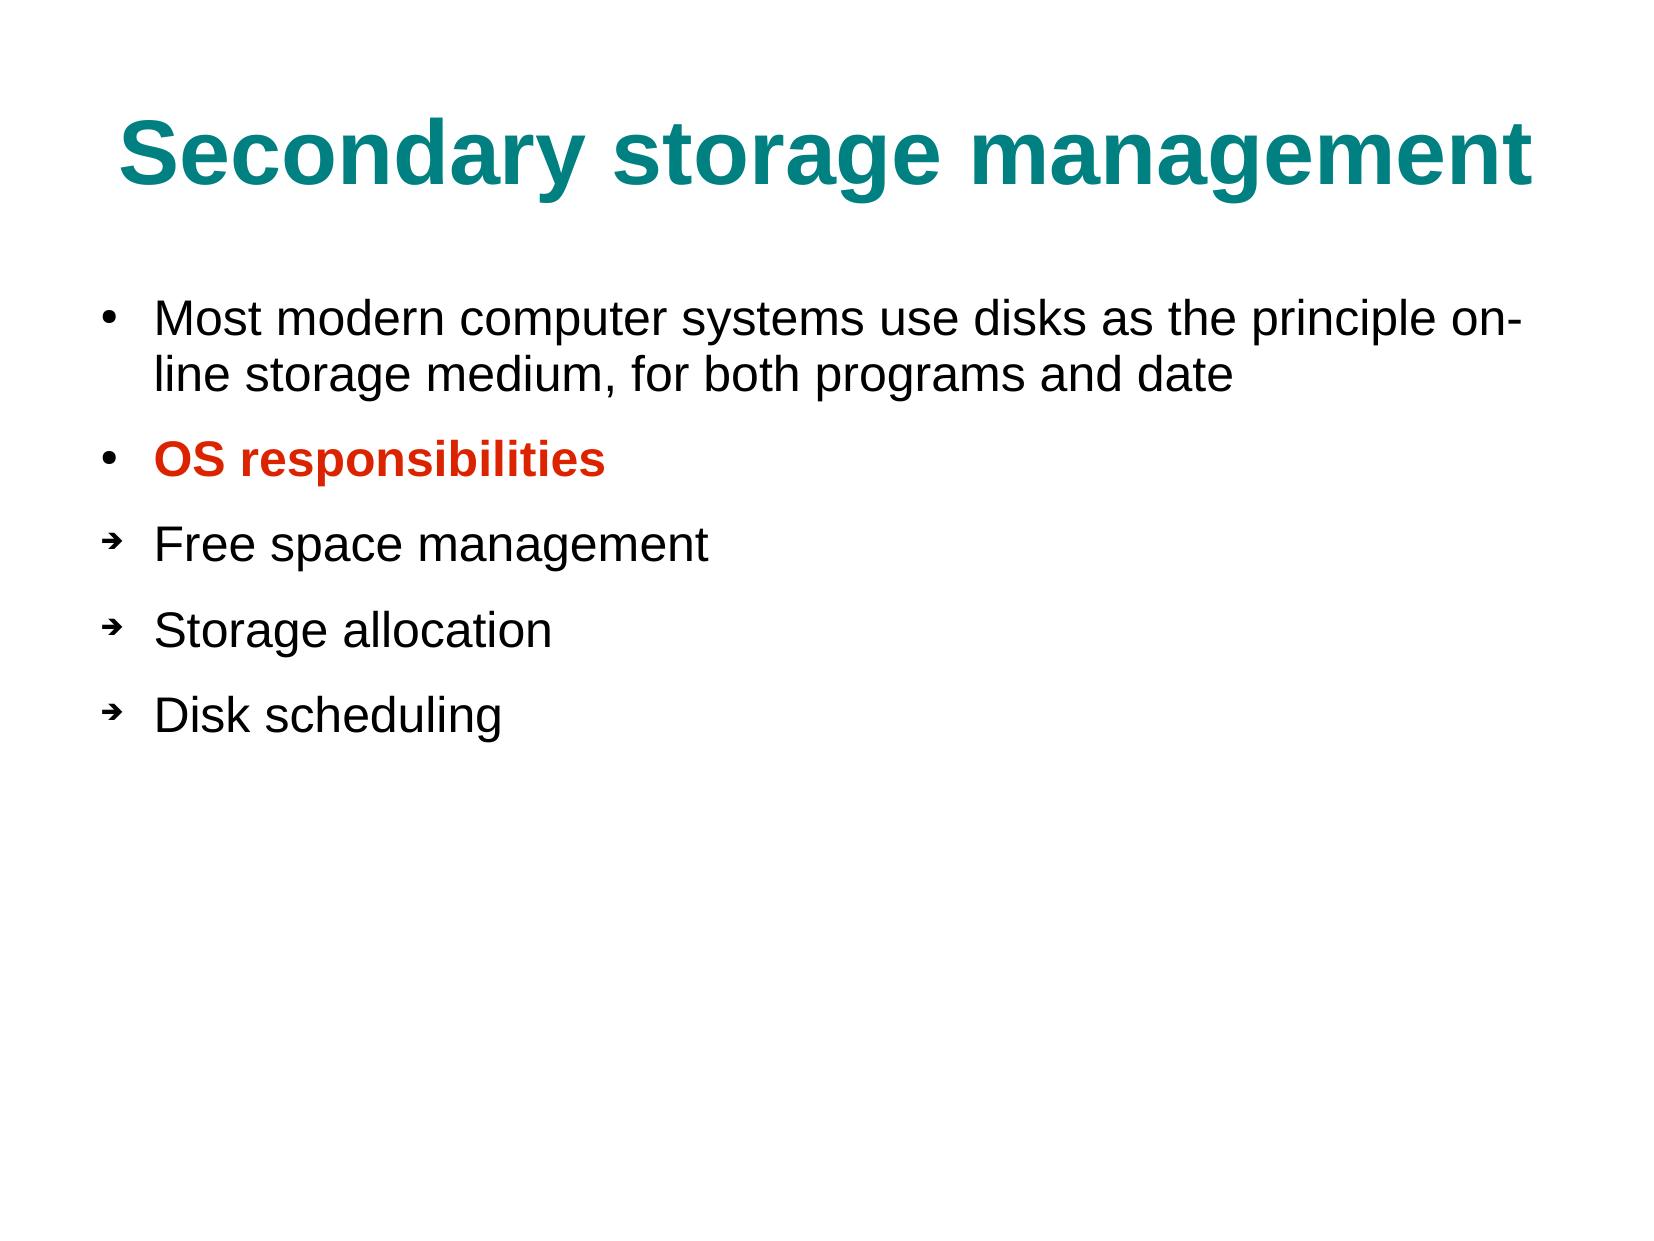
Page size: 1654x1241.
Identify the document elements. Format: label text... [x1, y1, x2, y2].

list Most modern computer systems use disks as the principle on-line storage medium, for both programs and date OS responsibilities Free space management Storage allocation Disk scheduling [82, 290, 1571, 1158]
title Secondary storage management [82, 49, 1571, 257]
